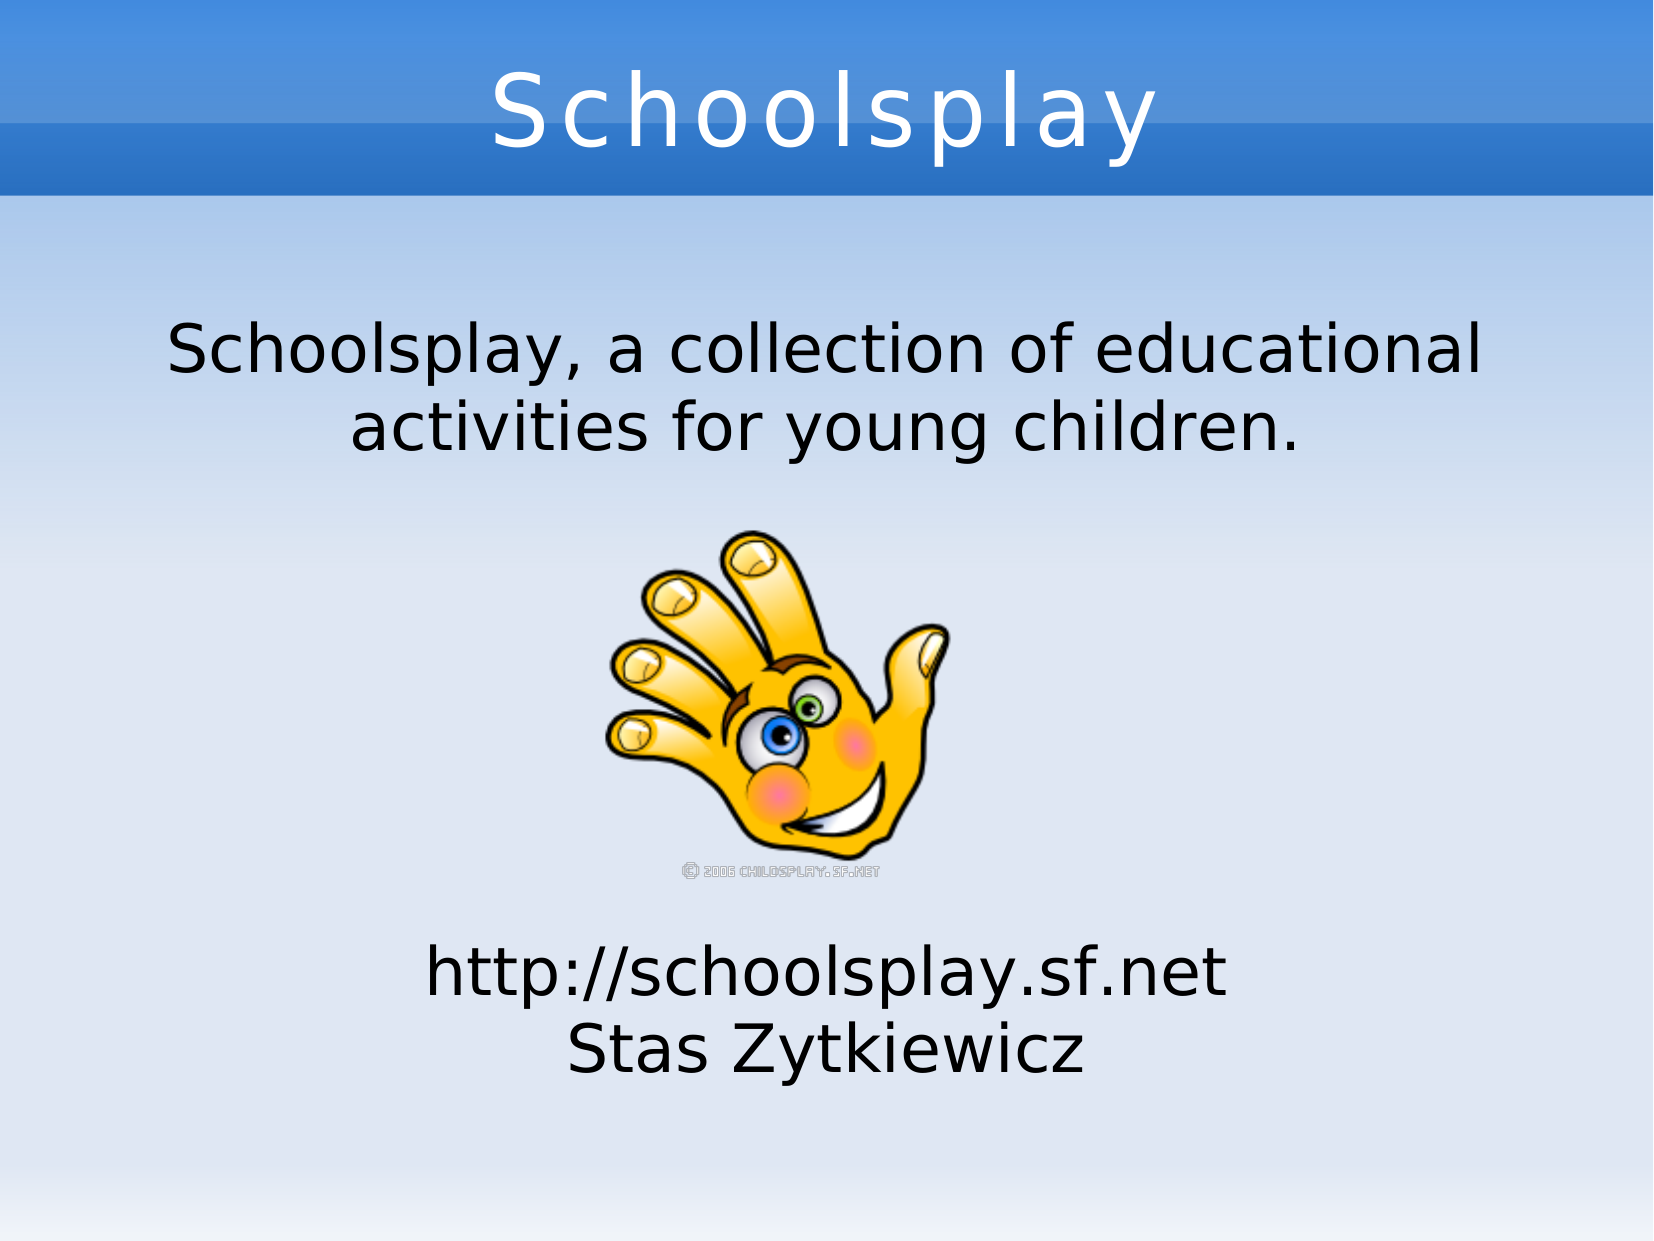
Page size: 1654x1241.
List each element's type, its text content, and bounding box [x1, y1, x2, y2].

subtitle Schoolsplay, a collection of educational activities for young children. http://schoolsplay.sf.net Stas Zytkiewicz [82, 290, 1571, 1109]
title Schoolsplay [37, 37, 1613, 186]
picture [0, 0, 1654, 1241]
